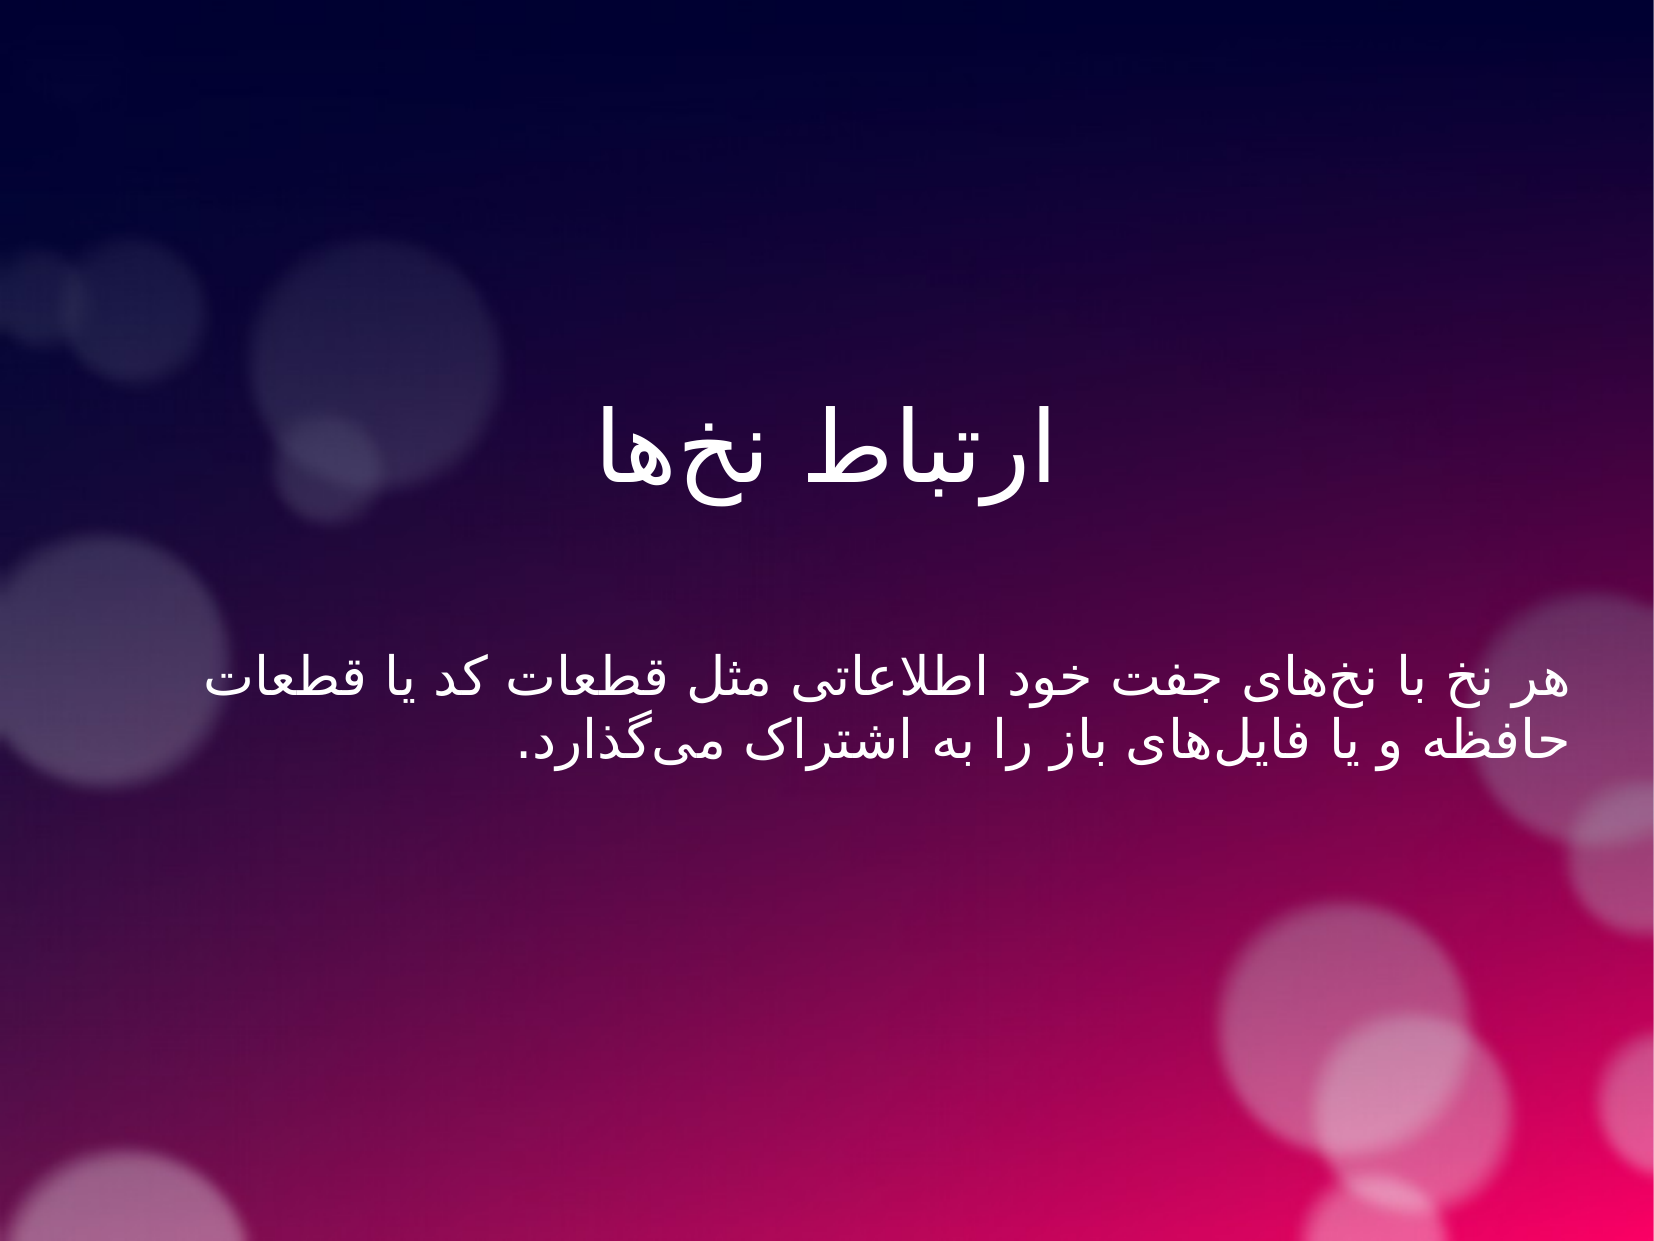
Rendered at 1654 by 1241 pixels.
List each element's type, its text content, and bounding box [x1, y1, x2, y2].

title ارتباط نخ‌ها [82, 344, 1571, 552]
list هر نخ با نخ‌های جفت خود اطلاعاتی مثل قطعات کد یا قطعات حافظه و یا فایل‌های باز را به اشتراک می‌گذارد. [82, 645, 1571, 1099]
picture [0, 0, 1654, 1241]
